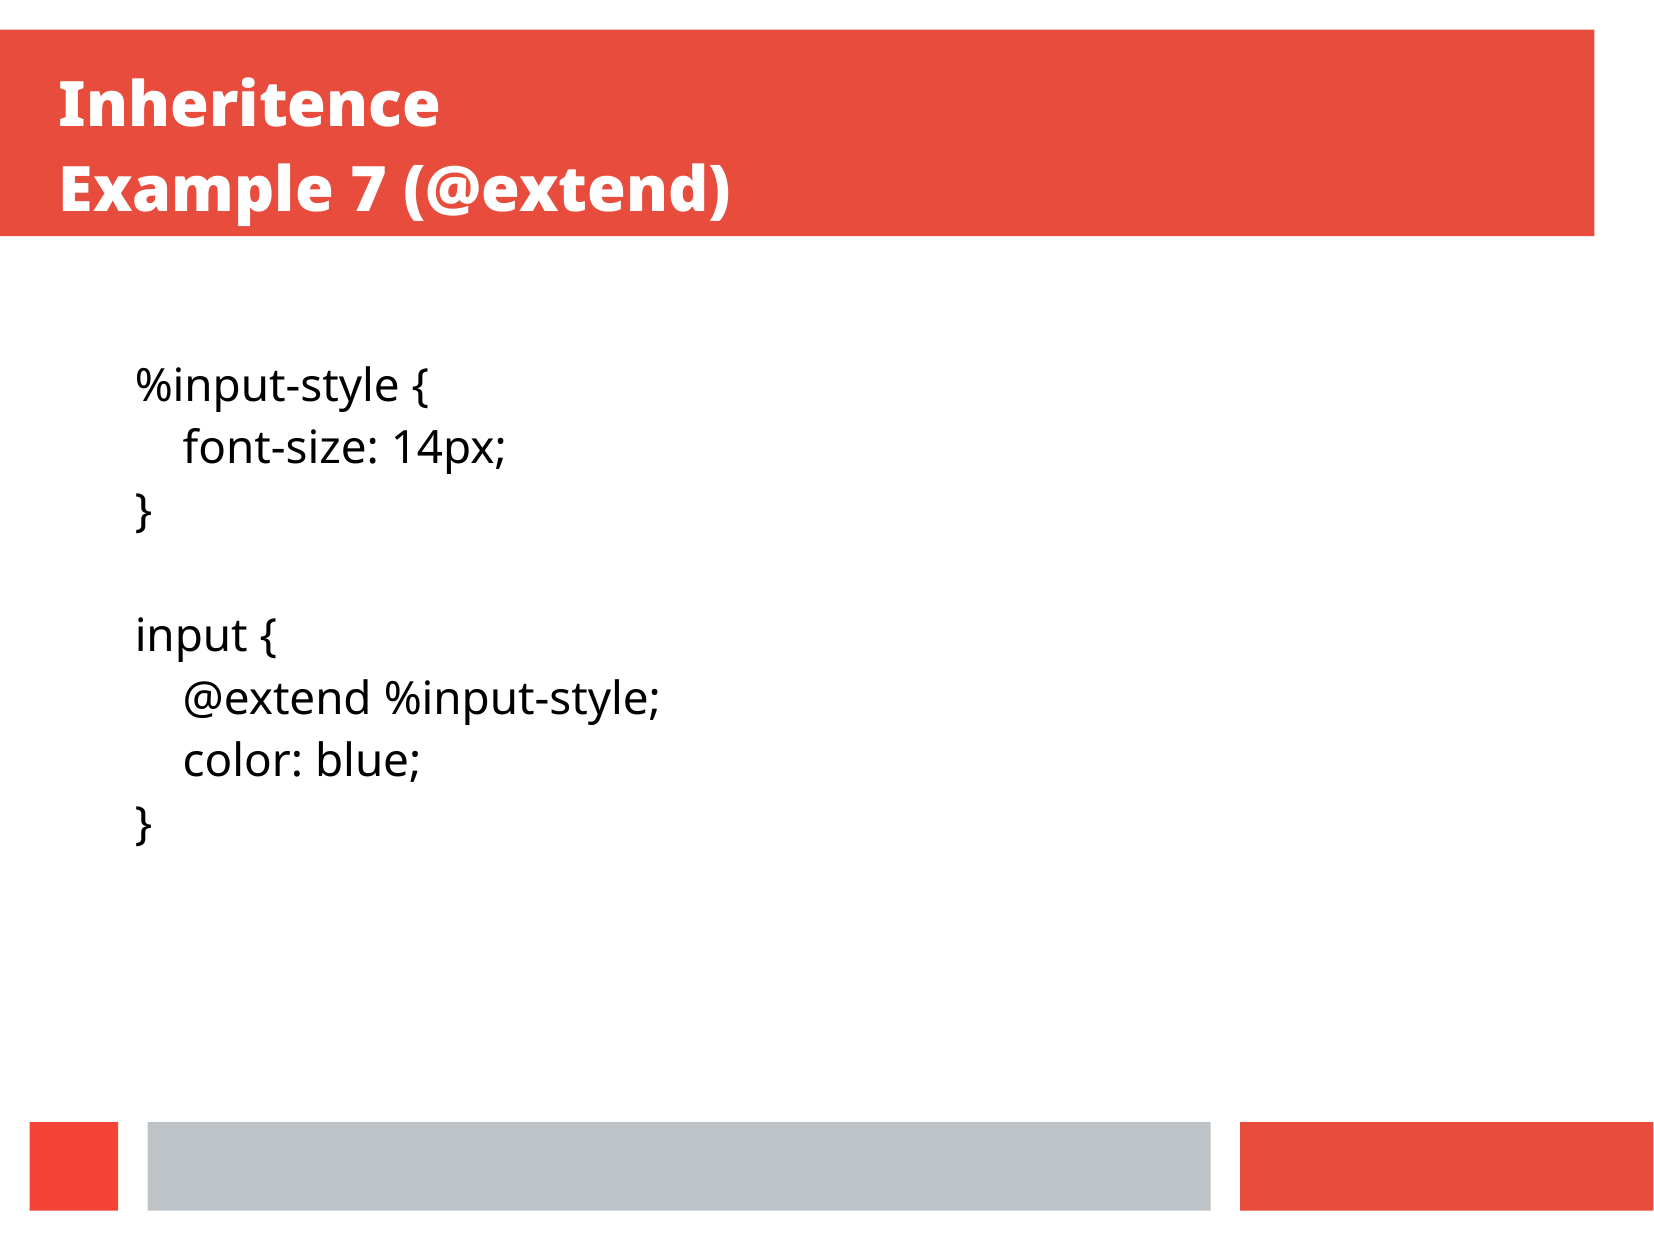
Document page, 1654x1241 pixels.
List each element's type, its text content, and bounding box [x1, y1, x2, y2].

title Inheritence Example 7 (@extend) [59, 59, 1595, 207]
text_box %input-style { font-size: 14px; } input { @extend %input-style; color: blue; } [120, 345, 751, 931]
